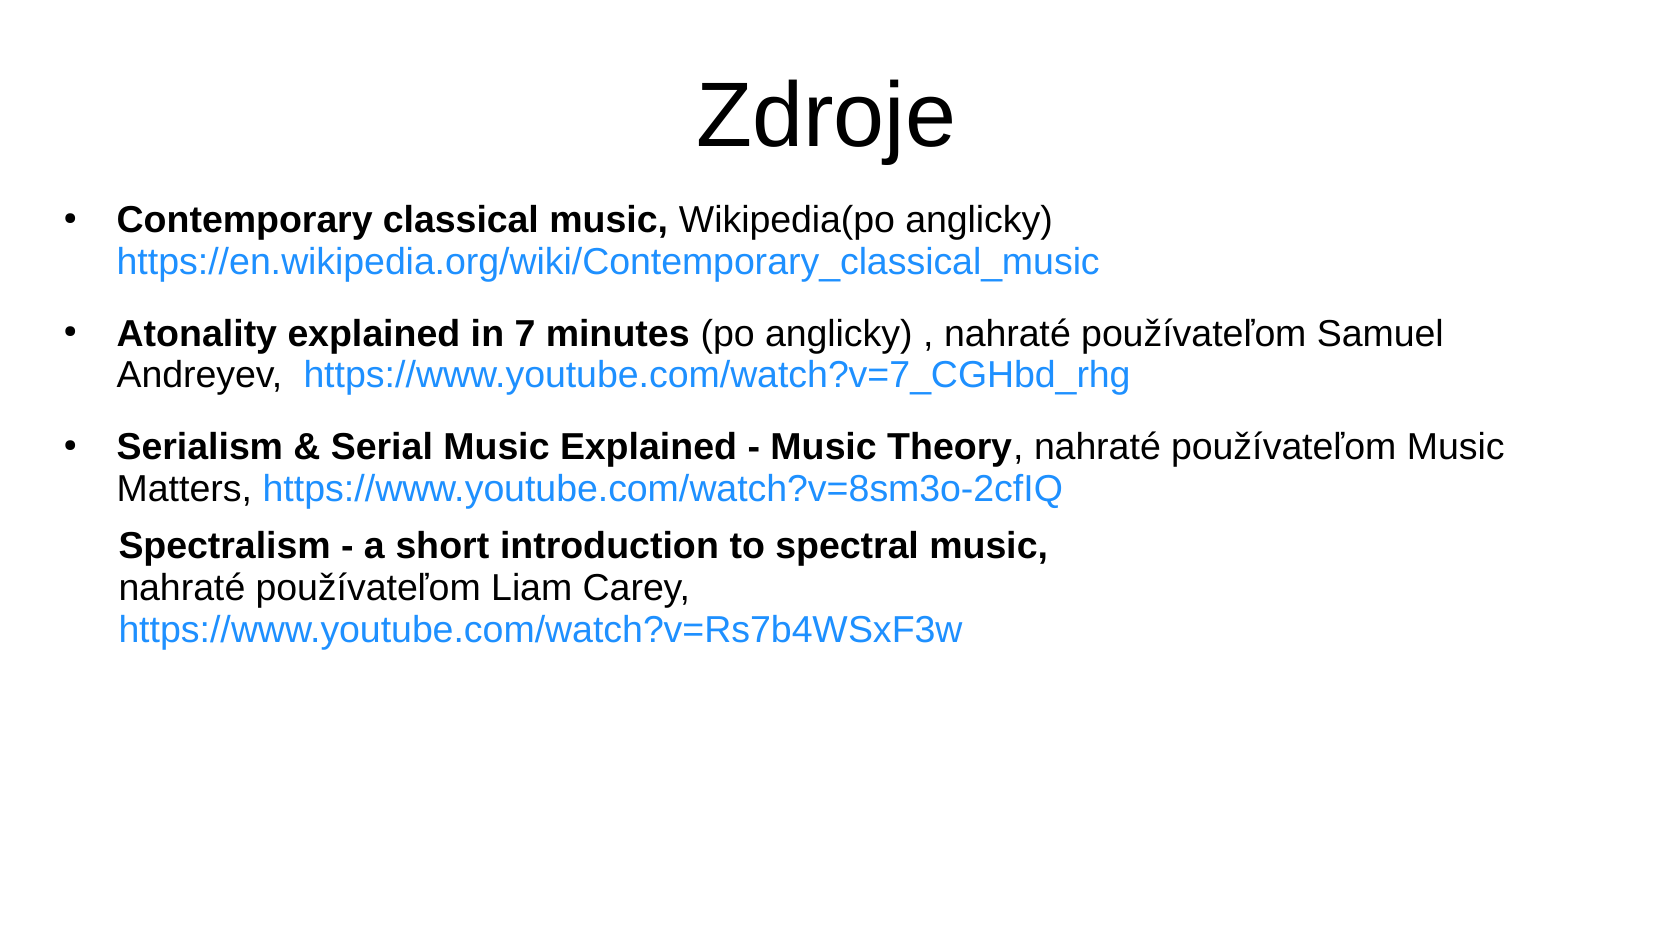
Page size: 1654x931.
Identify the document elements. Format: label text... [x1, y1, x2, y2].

text_box Spectralism - a short introduction to spectral music, nahraté používateľom Liam Carey, https://www.youtube.com/watch?v=Rs7b4WSxF3w [103, 516, 1106, 658]
title Zdroje [82, 37, 1571, 193]
list Contemporary classical music, Wikipedia(po anglicky)https://en.wikipedia.org/wiki/Contemporary_classical_music Atonality explained in 7 minutes (po anglicky) , nahraté používateľom Samuel Andreyev, https://www.youtube.com/watch?v=7_CGHbd_rhg Serialism & Serial Music Explained - Music Theory, nahraté používateľom Music Matters, https://www.youtube.com/watch?v=8sm3o-2cfIQ [45, 198, 1535, 738]
